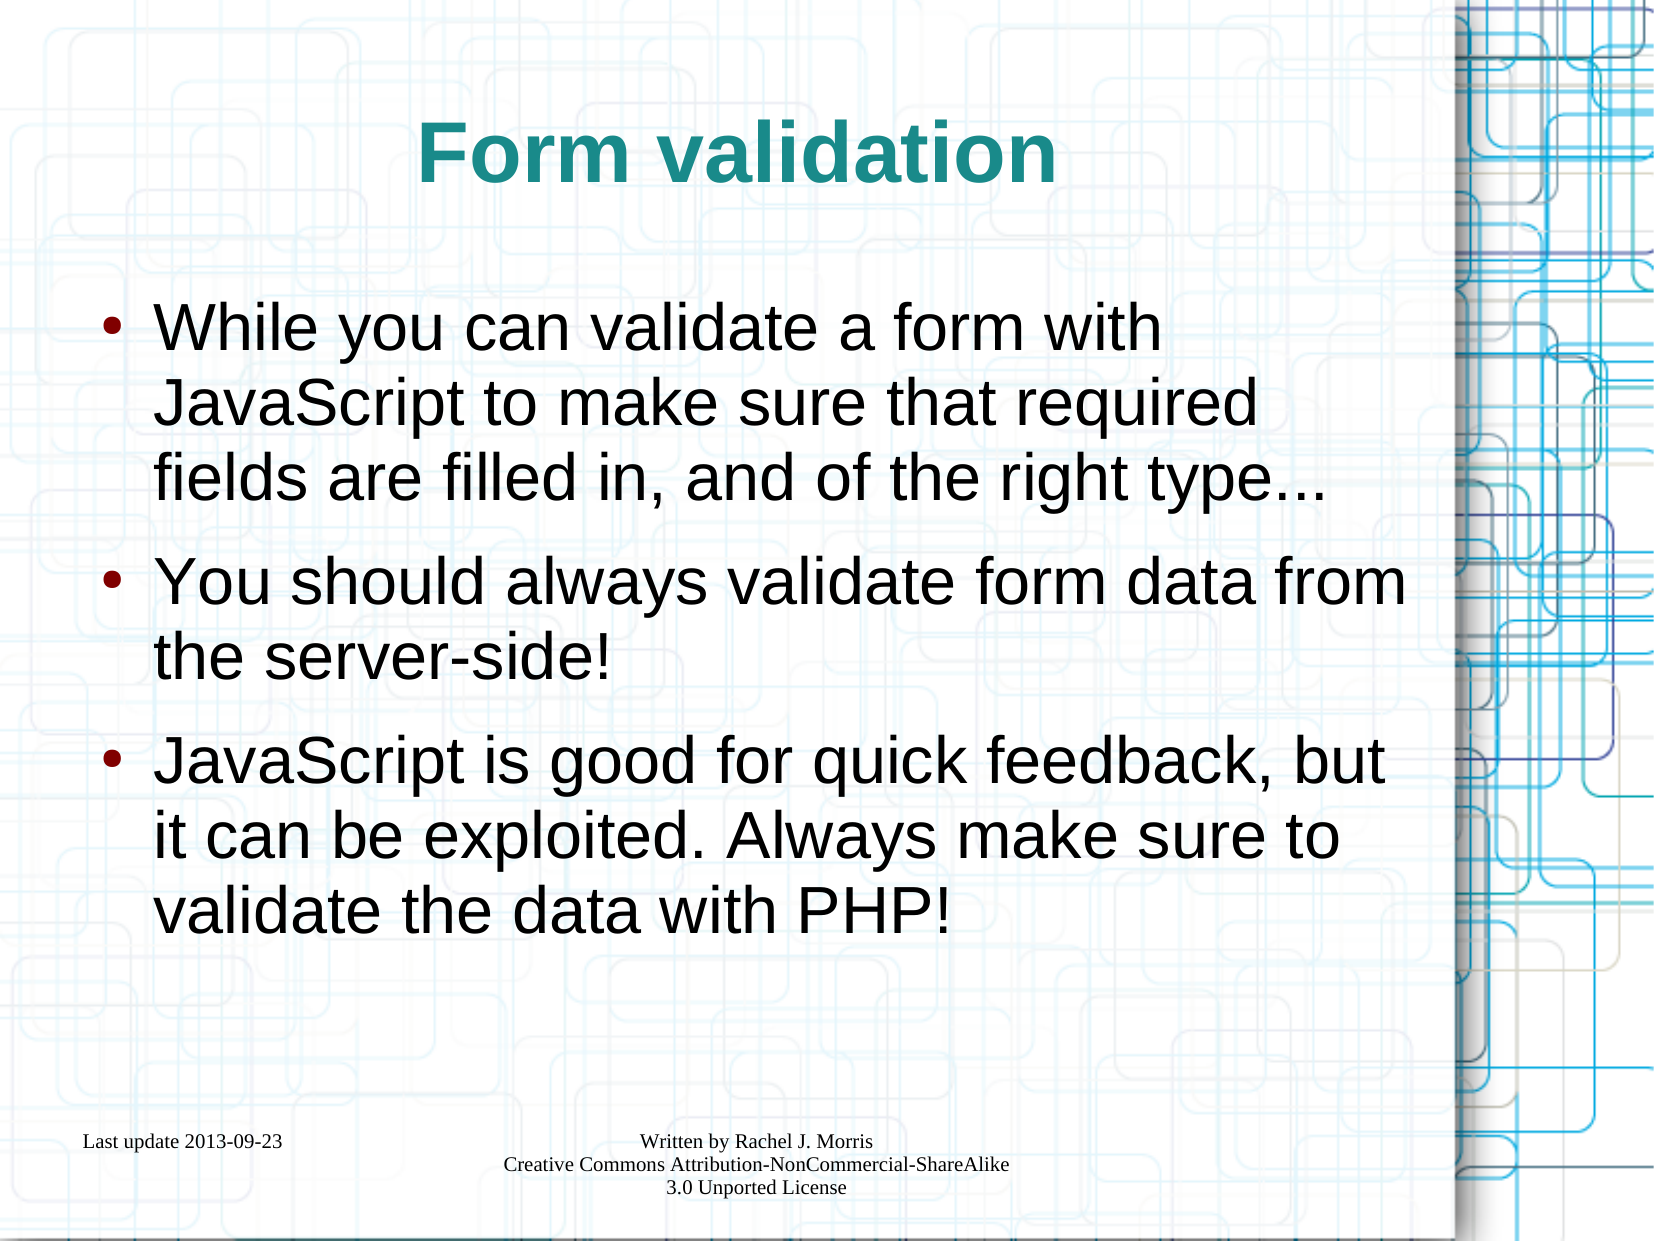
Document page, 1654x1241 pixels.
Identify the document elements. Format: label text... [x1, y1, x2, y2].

list While you can validate a form with JavaScript to make sure that required fields are filled in, and of the right type... You should always validate form data from the server-side! JavaScript is good for quick feedback, but it can be exploited. Always make sure to validate the data with PHP! [82, 290, 1418, 1010]
title Form validation [59, 49, 1418, 257]
picture [0, 0, 1654, 1241]
